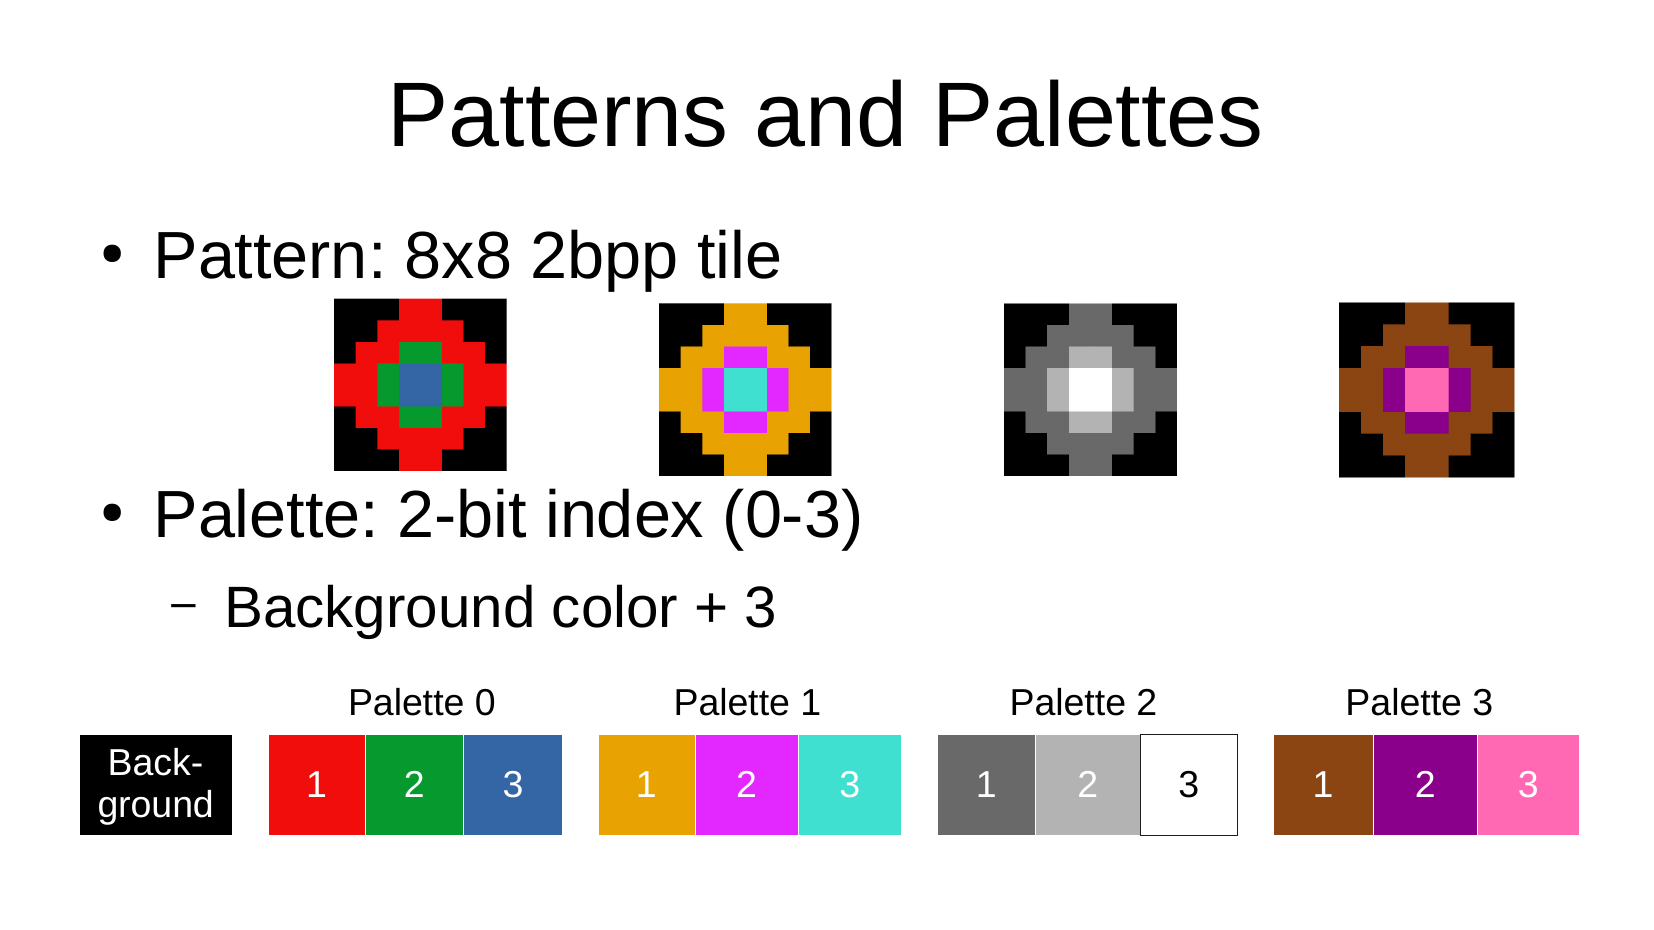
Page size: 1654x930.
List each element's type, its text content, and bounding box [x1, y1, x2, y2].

table_header 2 [366, 735, 463, 835]
picture [654, 299, 835, 480]
table_header 3 [464, 735, 562, 835]
picture [1000, 300, 1180, 480]
table_header 1 [938, 735, 1035, 835]
table_header 3 [1141, 735, 1237, 835]
table_header [233, 735, 268, 835]
table_header 2 [1374, 735, 1477, 835]
text_box Palette 0 Palette 1 Palette 2 Palette 3 [333, 673, 1511, 731]
table_header [902, 735, 937, 835]
table_header 1 [599, 735, 695, 835]
table_header 3 [1478, 735, 1579, 835]
table_header [563, 735, 598, 835]
table_header Back- ground [80, 735, 232, 835]
table_header 3 [799, 735, 901, 835]
table_header 2 [1036, 735, 1140, 835]
title Patterns and Palettes [82, 37, 1571, 193]
table_header [1238, 735, 1273, 835]
table_header 1 [269, 735, 365, 835]
list Pattern: 8x8 2bpp tile Palette: 2-bit index (0-3) Background color + 3 [82, 217, 1571, 691]
table_header 1 [1274, 735, 1373, 835]
picture [329, 294, 511, 475]
picture [1335, 299, 1519, 480]
table_header 2 [696, 735, 798, 835]
